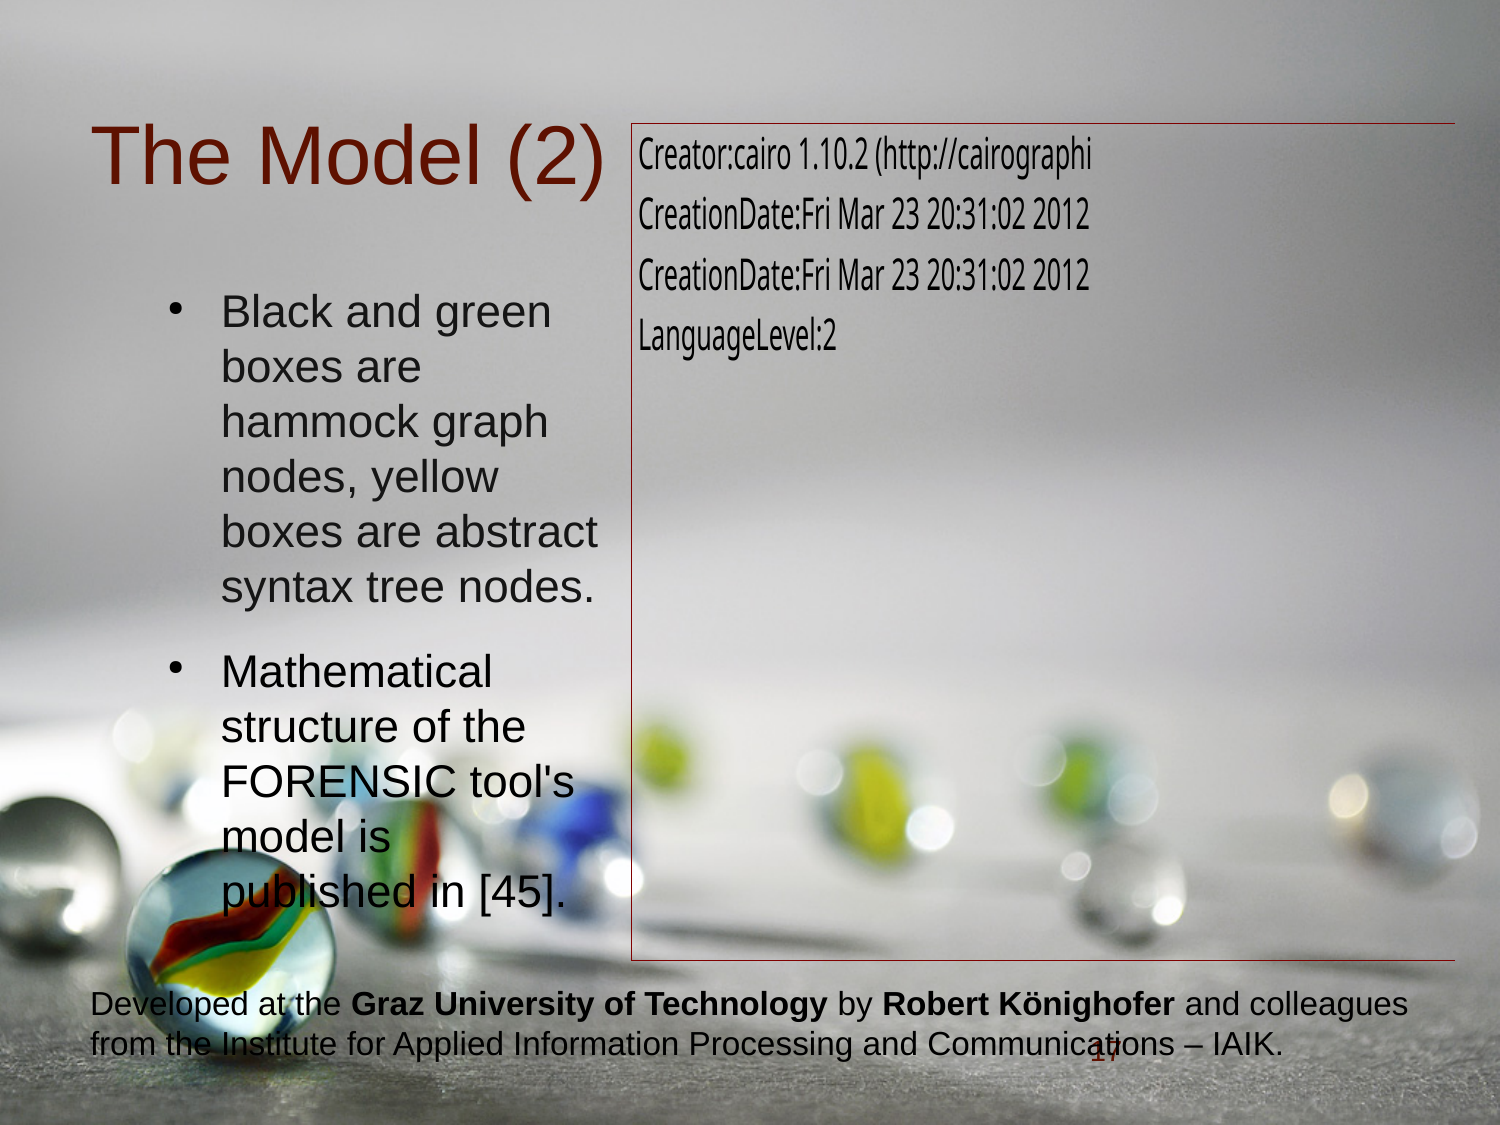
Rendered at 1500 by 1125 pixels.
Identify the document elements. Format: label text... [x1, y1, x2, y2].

list Developed at the Graz University of Technology by Robert Könighofer and colleagues from the Institute for Applied Information Processing and Communications – IAIK. [75, 975, 1441, 1096]
title The Model (2) [75, 57, 1425, 245]
list Black and green boxes are hammock graph nodes, yellow boxes are abstract syntax tree nodes. Mathematical structure of the FORENSIC tool's model is published in [45]. [135, 274, 616, 826]
picture [0, 0, 1500, 1125]
